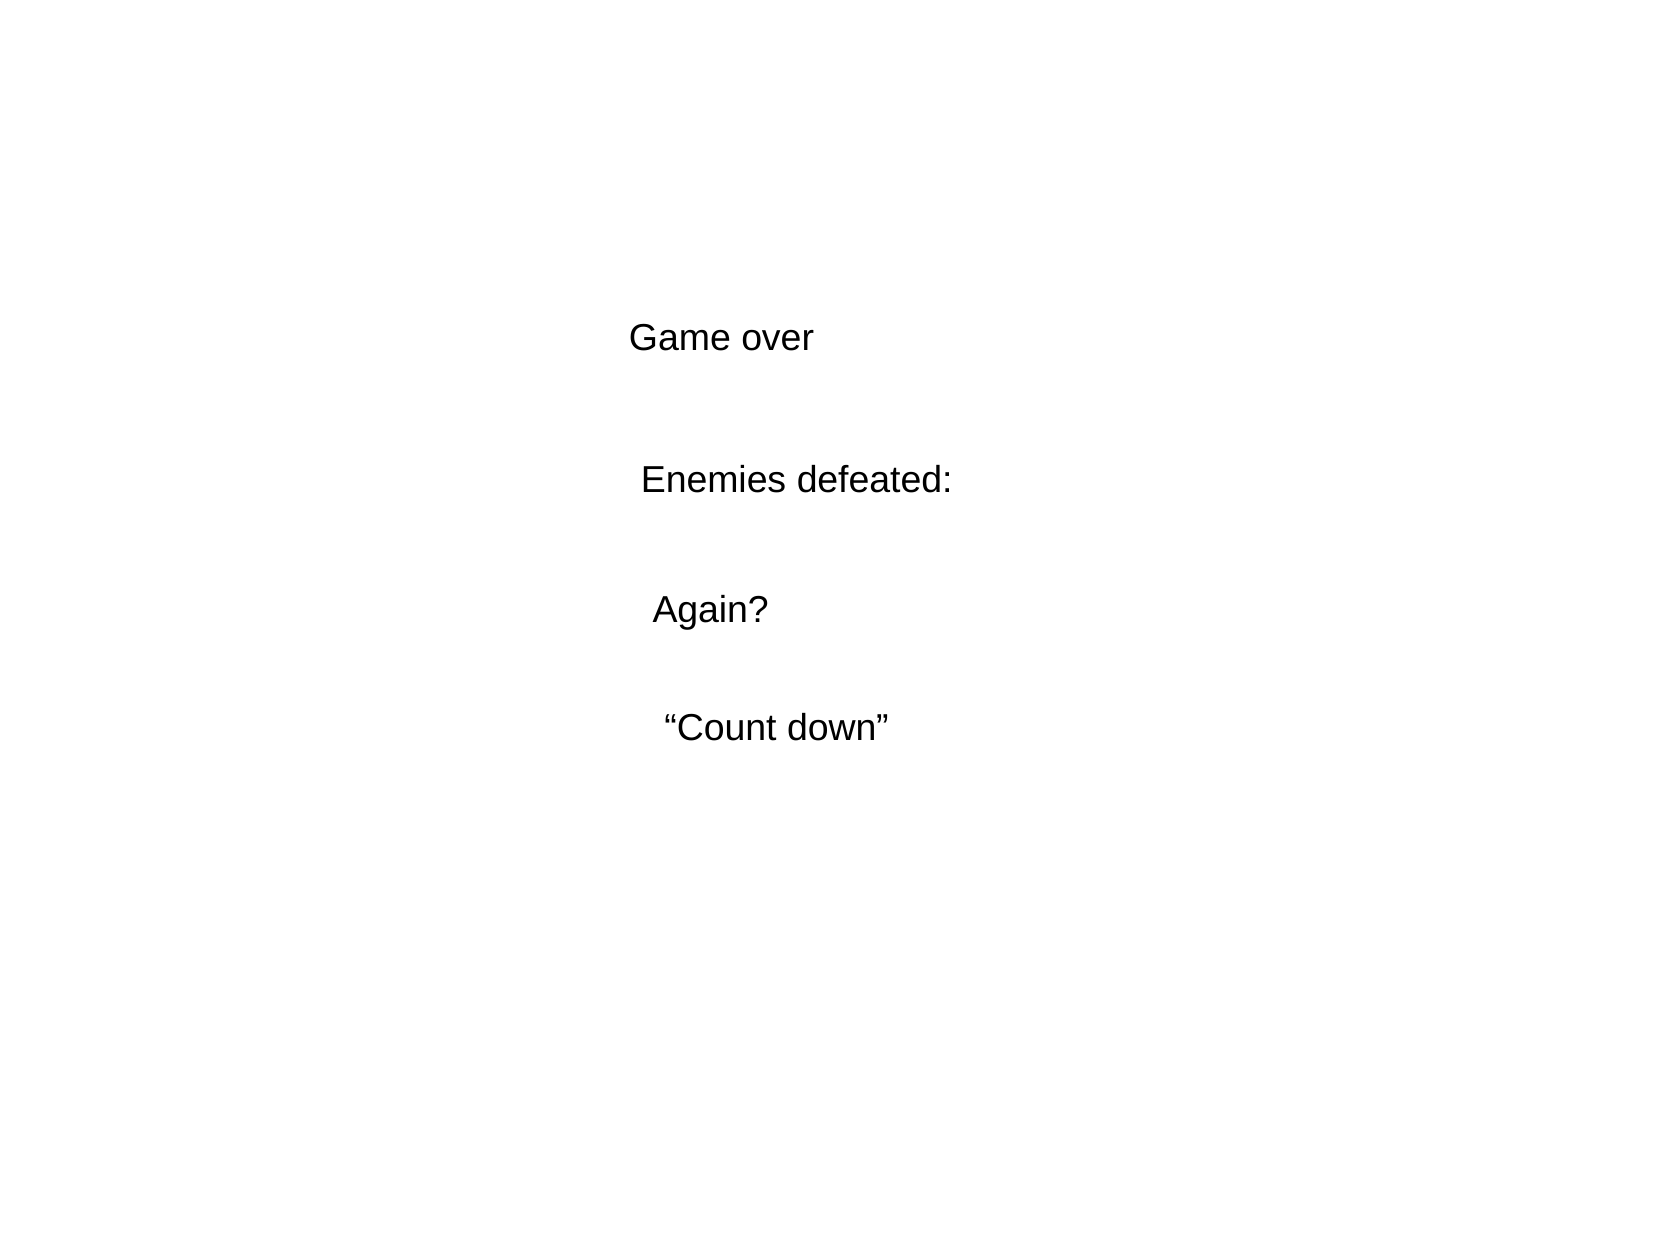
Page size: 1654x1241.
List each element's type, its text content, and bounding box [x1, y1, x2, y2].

text_box Again? [637, 580, 784, 638]
text_box Enemies defeated: [625, 451, 968, 508]
text_box “Count down” [649, 699, 904, 756]
text_box Game over [614, 309, 830, 367]
